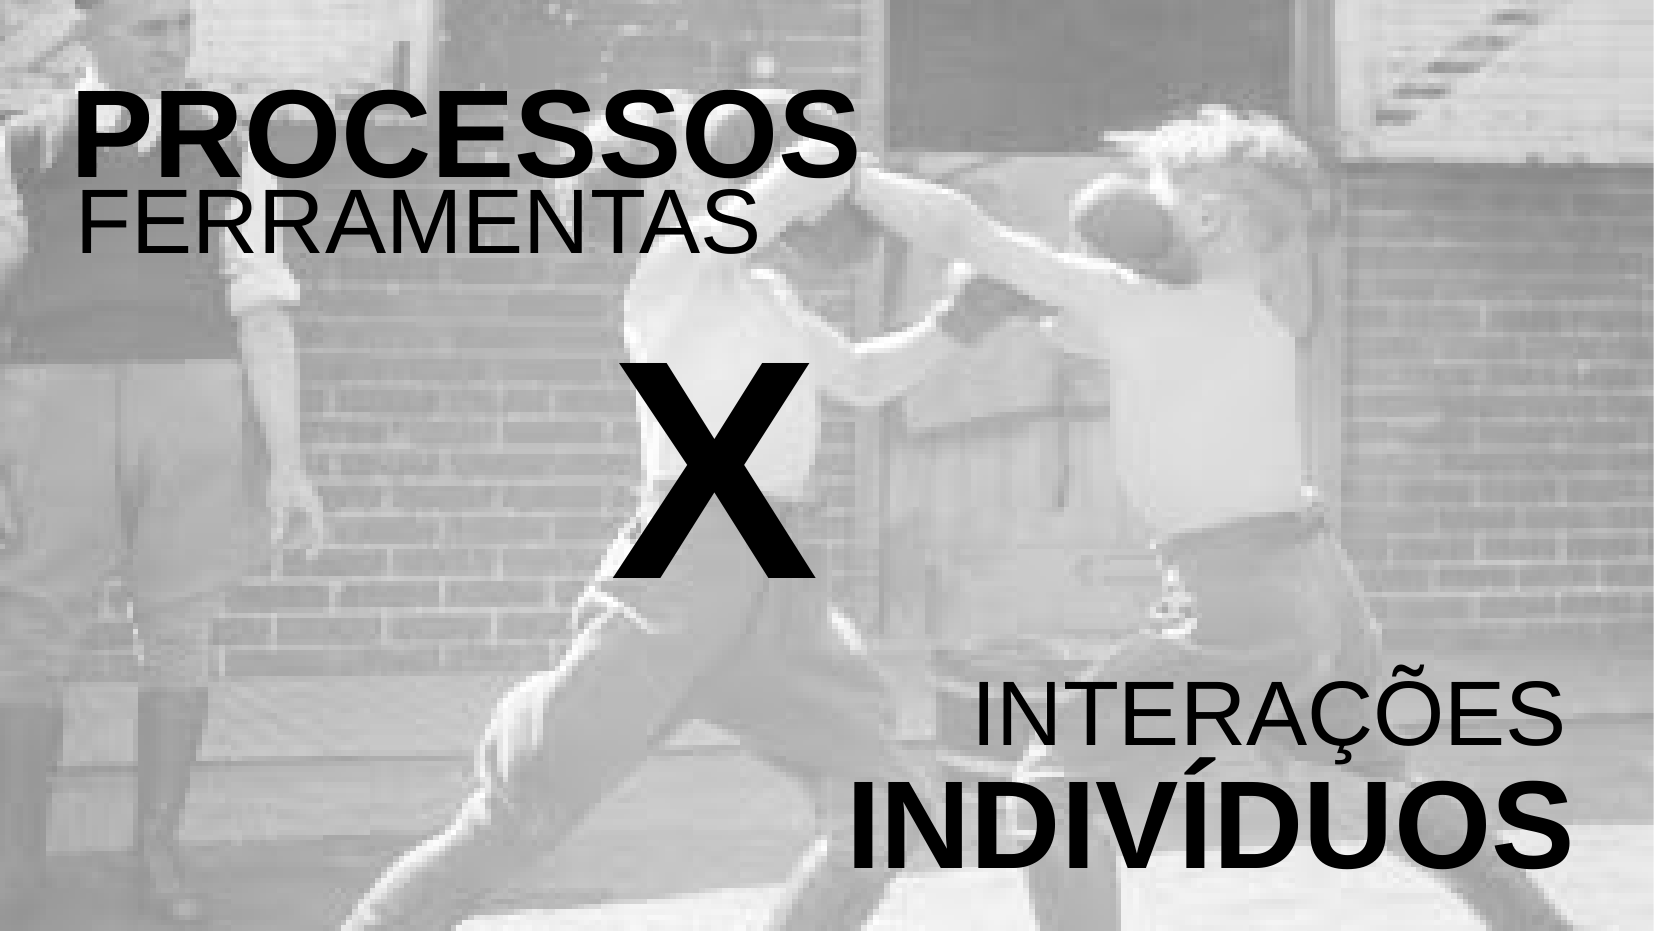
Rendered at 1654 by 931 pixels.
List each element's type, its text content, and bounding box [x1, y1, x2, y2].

title INTERAÇÕES [944, 636, 1595, 792]
title FERRAMENTAS [70, 161, 768, 284]
title INDIVÍDUOS [814, 685, 1607, 931]
title X [389, 295, 1040, 645]
title PROCESSOS [59, 55, 875, 213]
